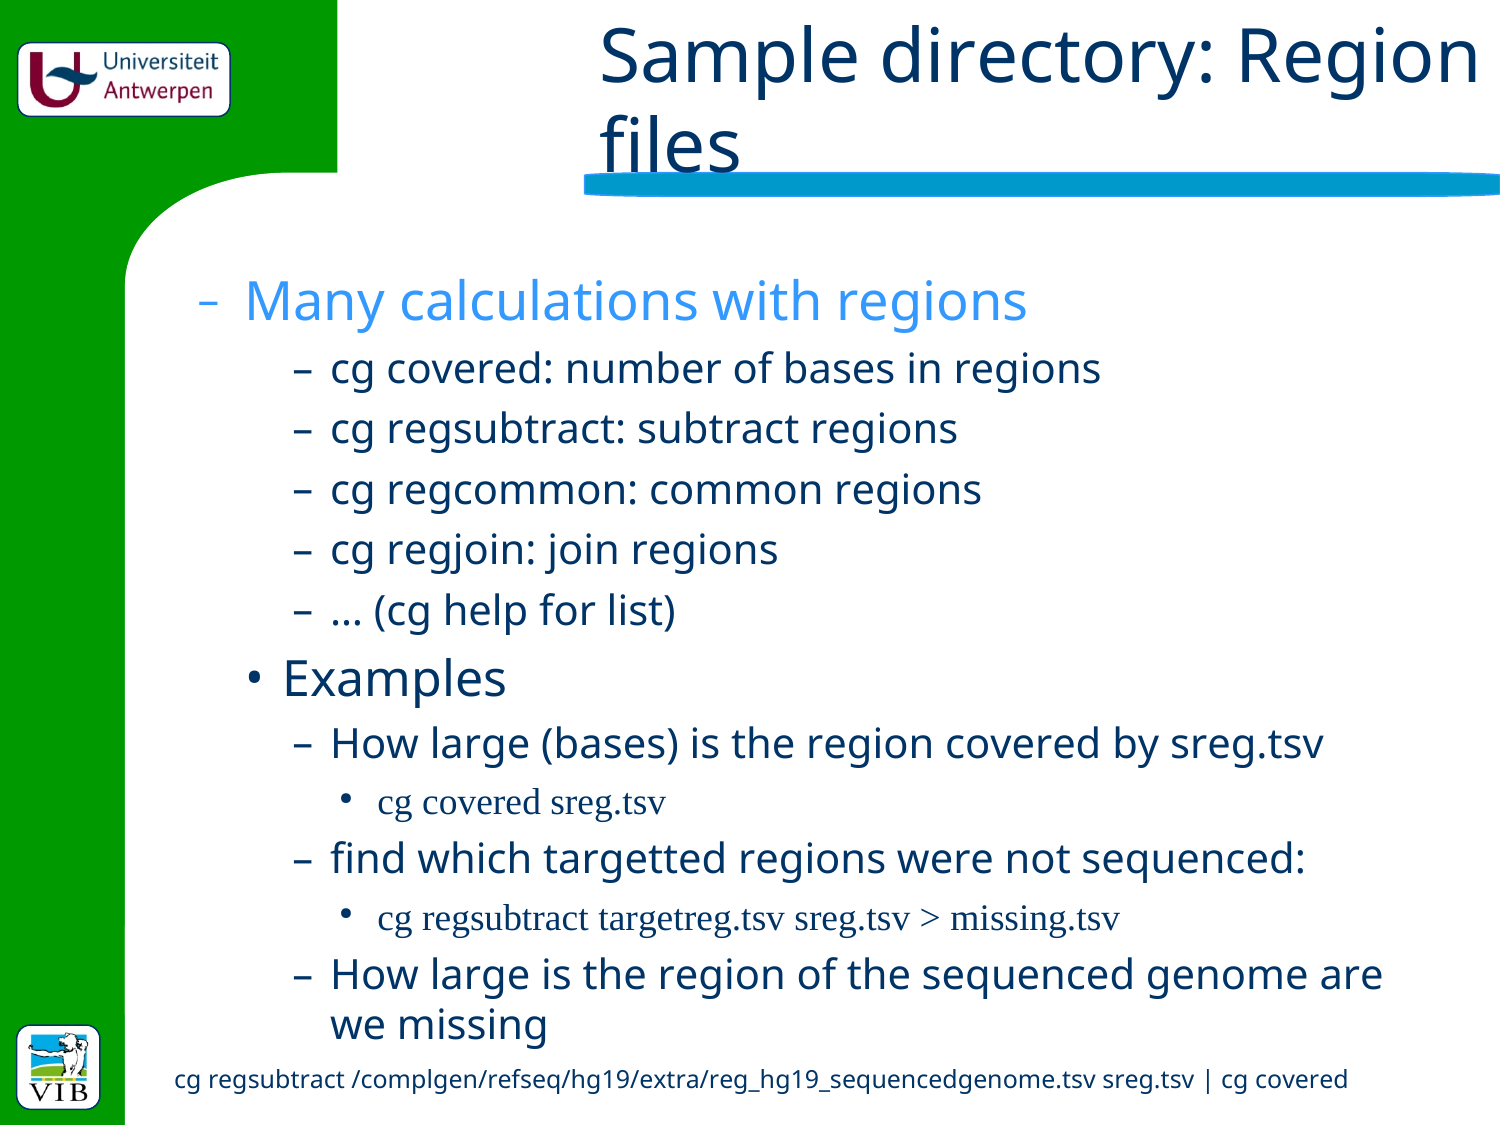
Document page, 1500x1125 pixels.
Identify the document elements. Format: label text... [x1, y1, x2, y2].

picture [25, 1029, 91, 1107]
picture [25, 47, 223, 112]
list Many calculations with regions cg covered: number of bases in regions cg regsubtract: subtract regions cg regcommon: common regions cg regjoin: join regions … (cg help for list) Examples How large (bases) is the region covered by sreg.tsv cg covered sreg.tsv find which targetted regions were not sequenced: cg regsubtract targetreg.tsv sreg.tsv > missing.tsv How large is the region of the sequenced genome are we missing cg regsubtract /complgen/refseq/hg19/extra/reg_hg19_sequencedgenome.tsv sreg.tsv | cg covered [159, 258, 1465, 1102]
title Sample directory: Region files [584, 0, 1500, 195]
